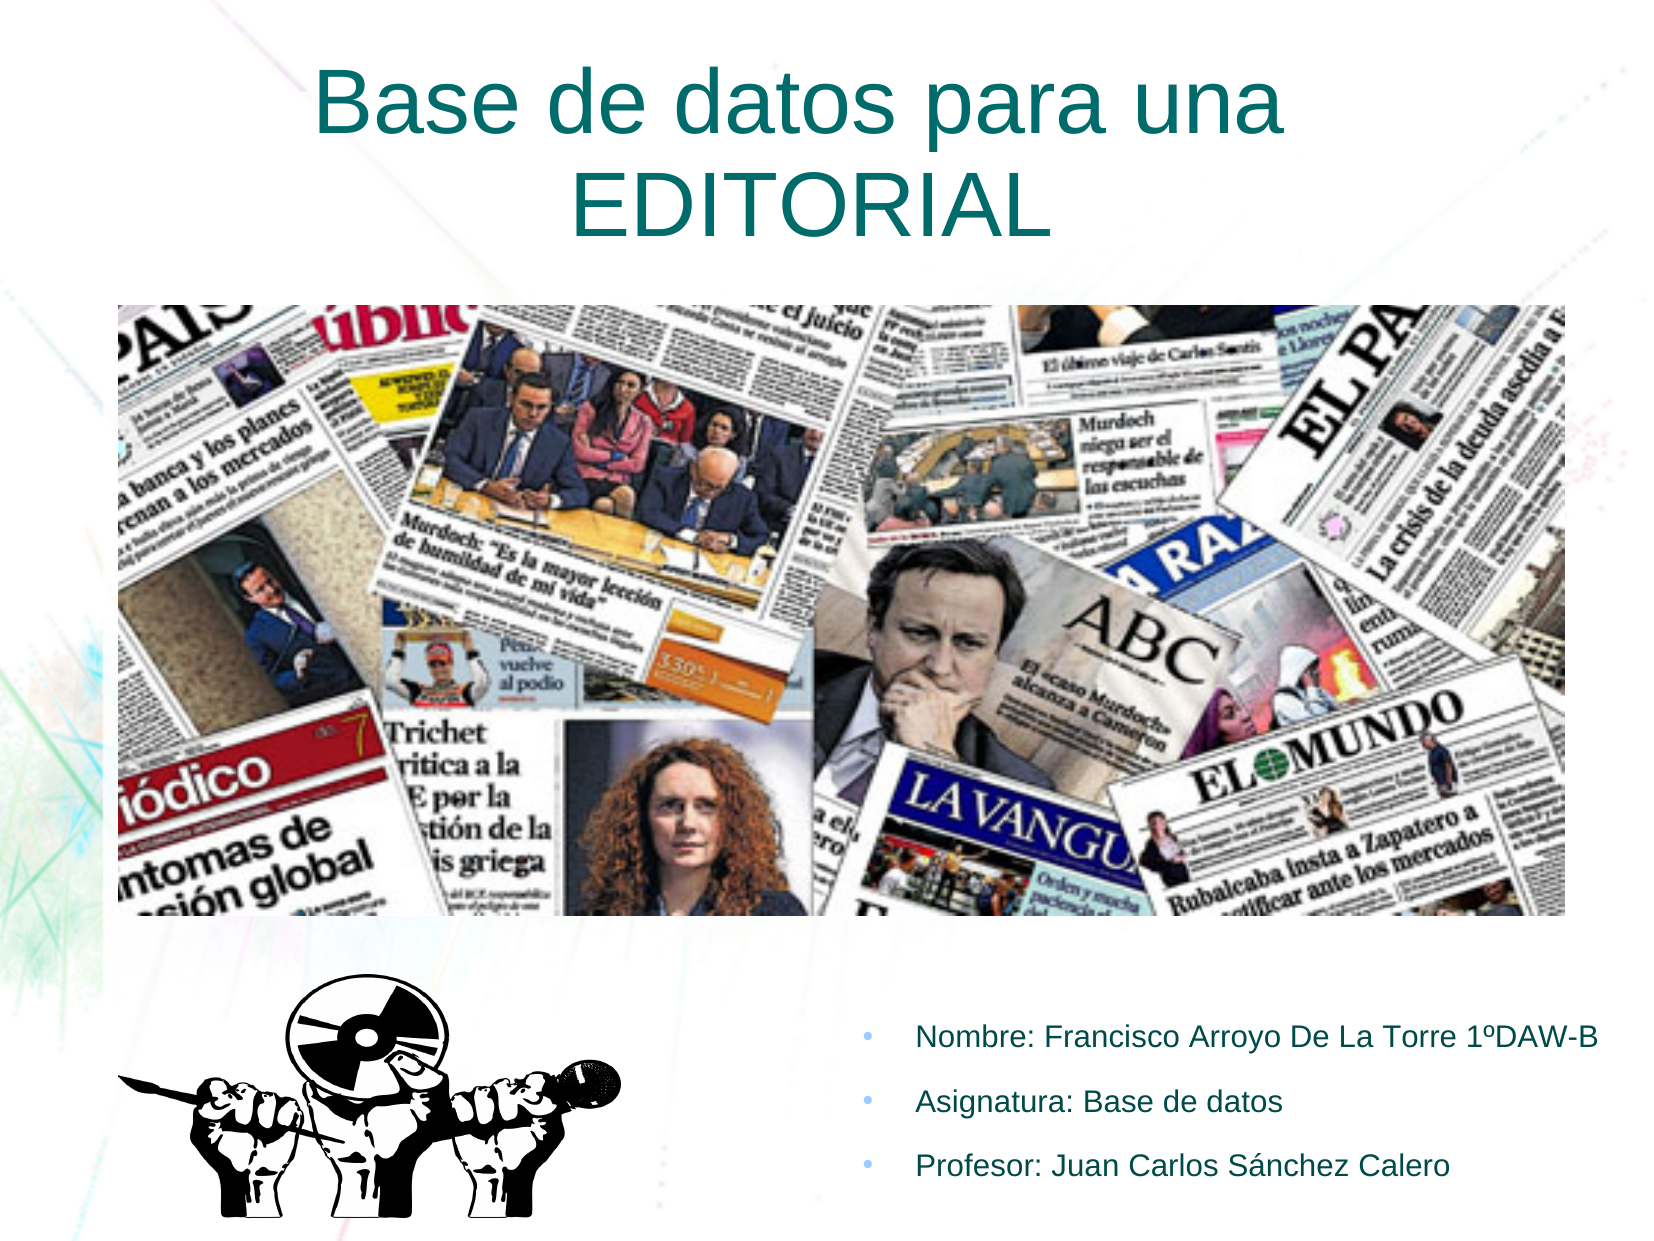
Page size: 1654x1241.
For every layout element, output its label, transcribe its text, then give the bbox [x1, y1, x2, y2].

picture [0, 0, 1654, 1241]
title Base de datos para una EDITORIAL [118, 50, 1506, 256]
list Nombre: Francisco Arroyo De La Torre 1ºDAW-B Asignatura: Base de datos Profesor: Juan Carlos Sánchez Calero [826, 915, 1654, 1183]
